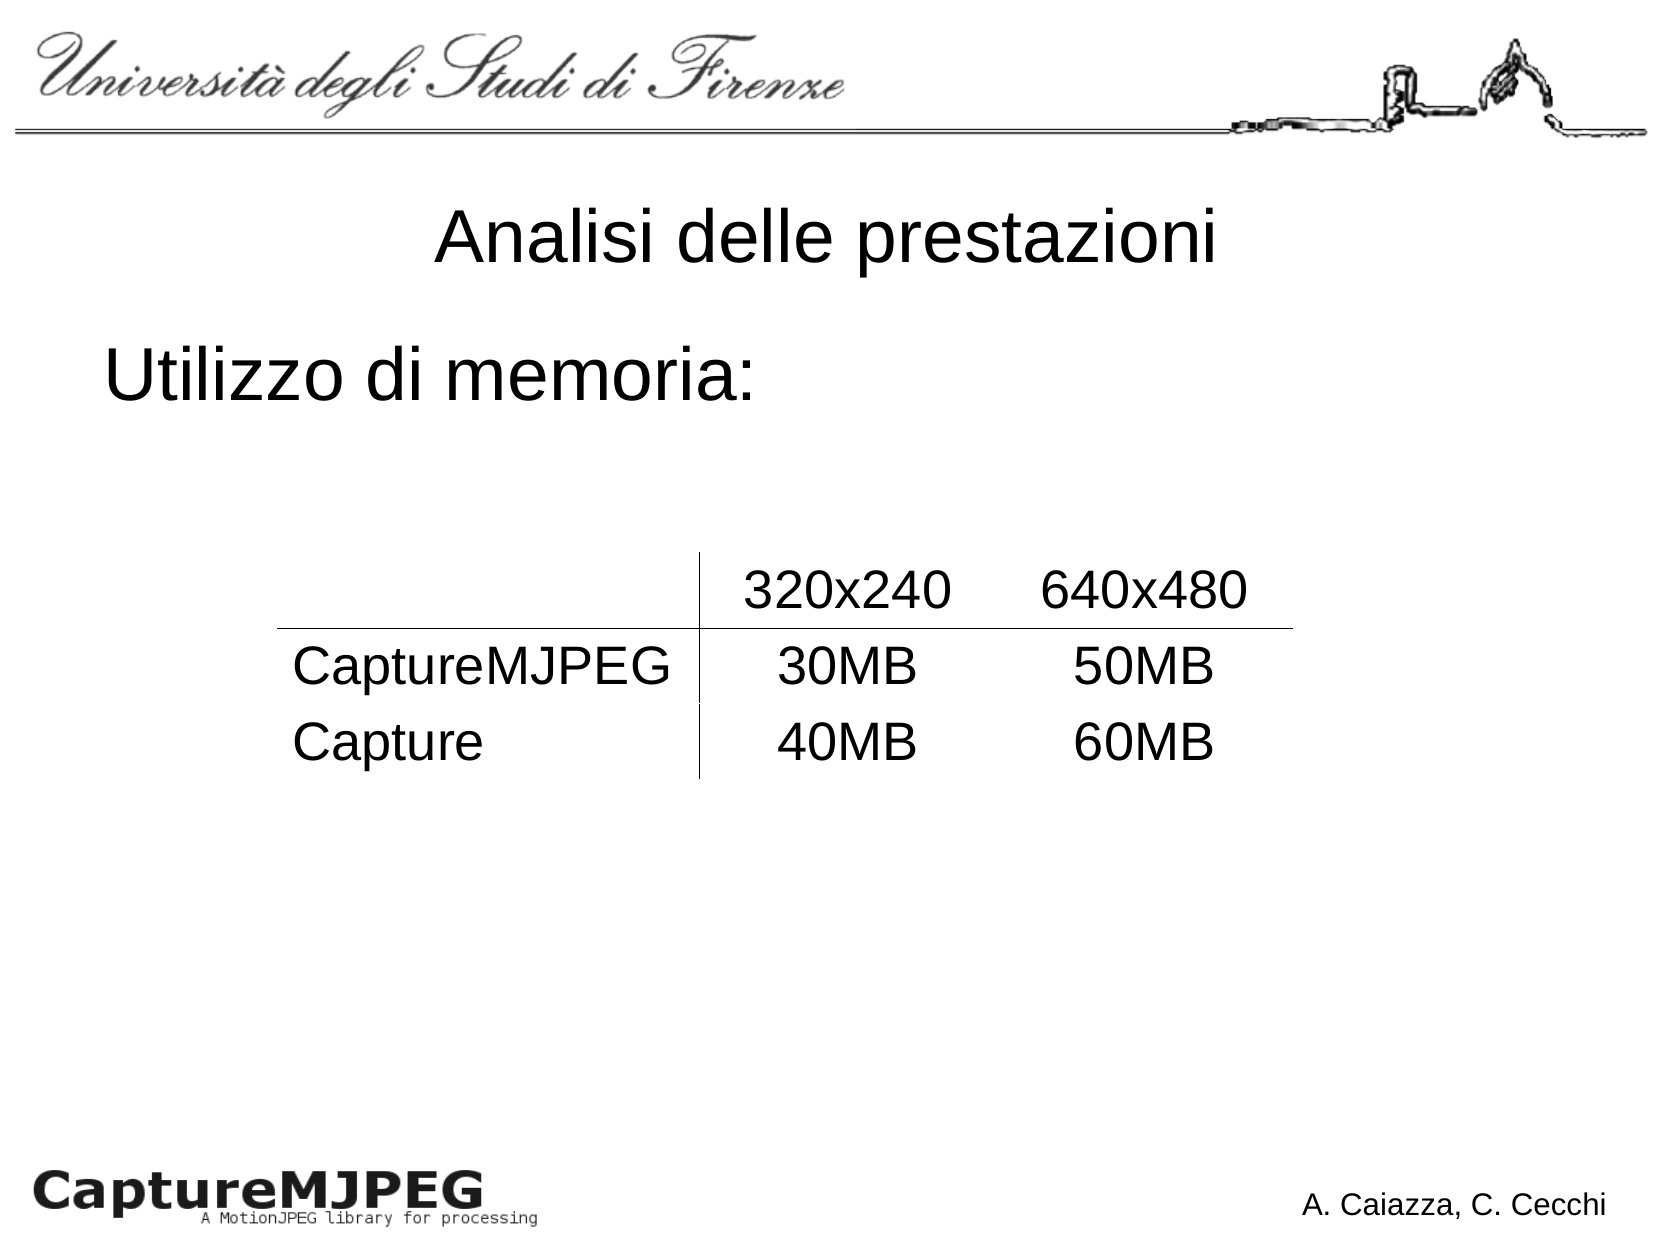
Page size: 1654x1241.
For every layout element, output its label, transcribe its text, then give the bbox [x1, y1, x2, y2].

table_header 640x480 [998, 553, 1292, 628]
title Analisi delle prestazioni [82, 155, 1571, 318]
table_cell 60MB [998, 704, 1293, 780]
table_header 320x240 [700, 553, 997, 628]
picture [7, 4, 1654, 147]
table_cell 50MB [998, 629, 1292, 703]
table_cell CaptureMJPEG [278, 629, 699, 703]
table_cell 30MB [700, 629, 997, 703]
table_header [278, 553, 699, 628]
picture [17, 1159, 550, 1229]
table_cell Capture [278, 704, 699, 779]
text_box Utilizzo di memoria: [88, 324, 773, 424]
table_cell 40MB [700, 704, 997, 779]
